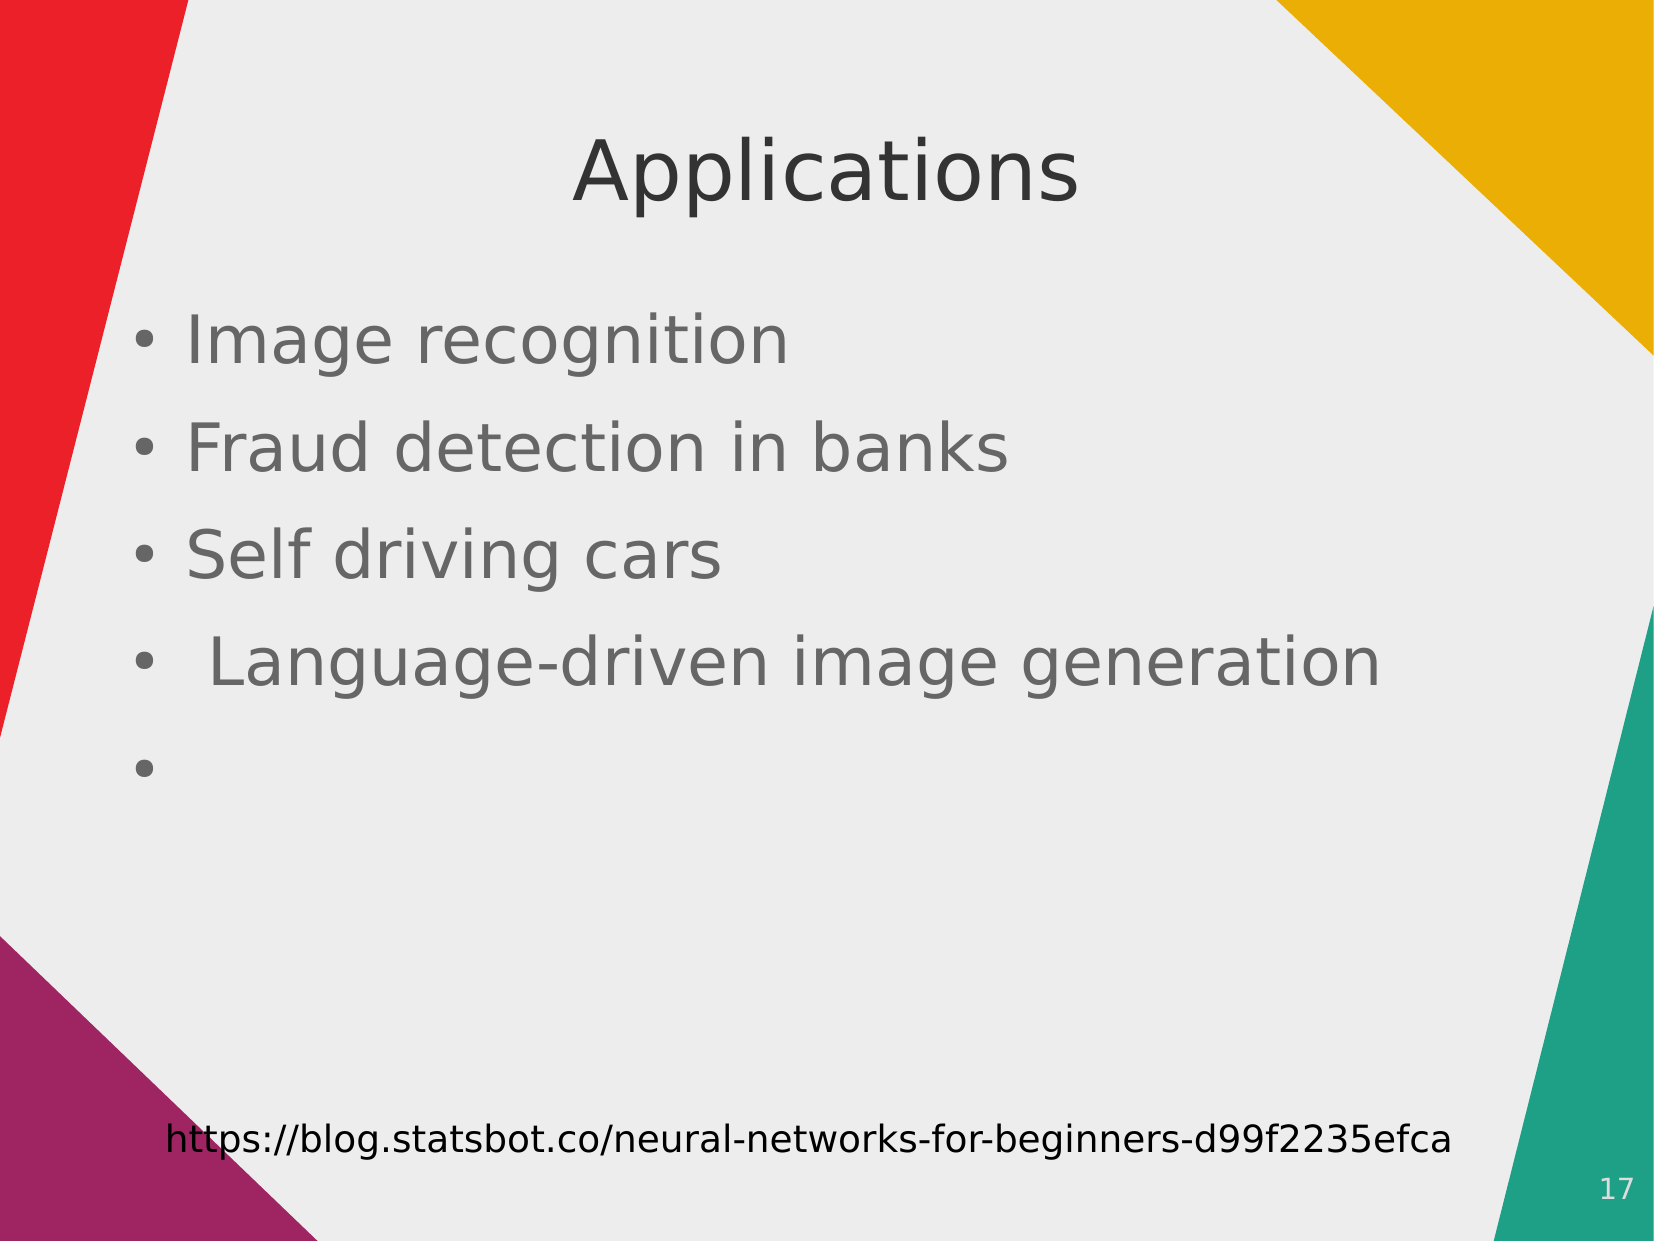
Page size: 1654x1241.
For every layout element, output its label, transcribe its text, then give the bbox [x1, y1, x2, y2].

text_box https://blog.statsbot.co/neural-networks-for-beginners-d99f2235efca [150, 1110, 1470, 1169]
list Image recognition Fraud detection in banks Self driving cars Language-driven image generation [114, 302, 1539, 1033]
title Applications [114, 73, 1539, 271]
